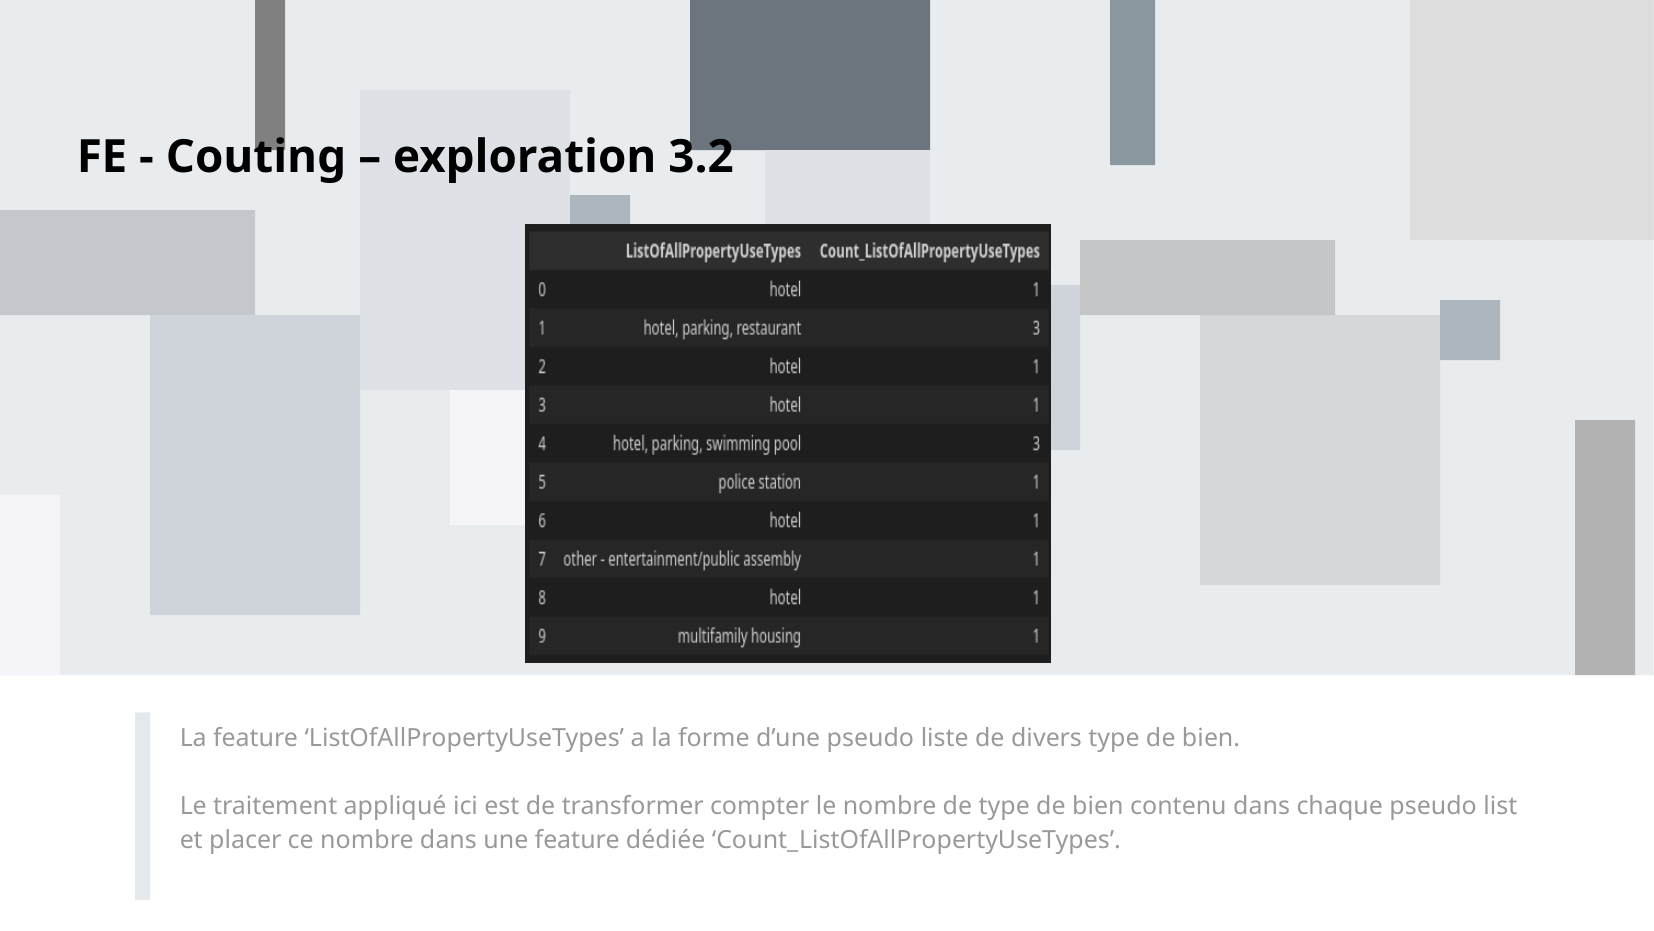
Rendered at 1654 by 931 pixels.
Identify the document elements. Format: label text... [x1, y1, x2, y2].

picture [525, 224, 1051, 663]
text_box La feature ‘ListOfAllPropertyUseTypes’ a la forme d’une pseudo liste de divers type de bien. Le traitement appliqué ici est de transformer compter le nombre de type de bien contenu dans chaque pseudo list et placer ce nombre dans une feature dédiée ‘Count_ListOfAllPropertyUseTypes’. [165, 712, 1538, 864]
title FE - Couting – exploration 3.2 [76, 76, 1565, 233]
text_box [135, 712, 151, 900]
